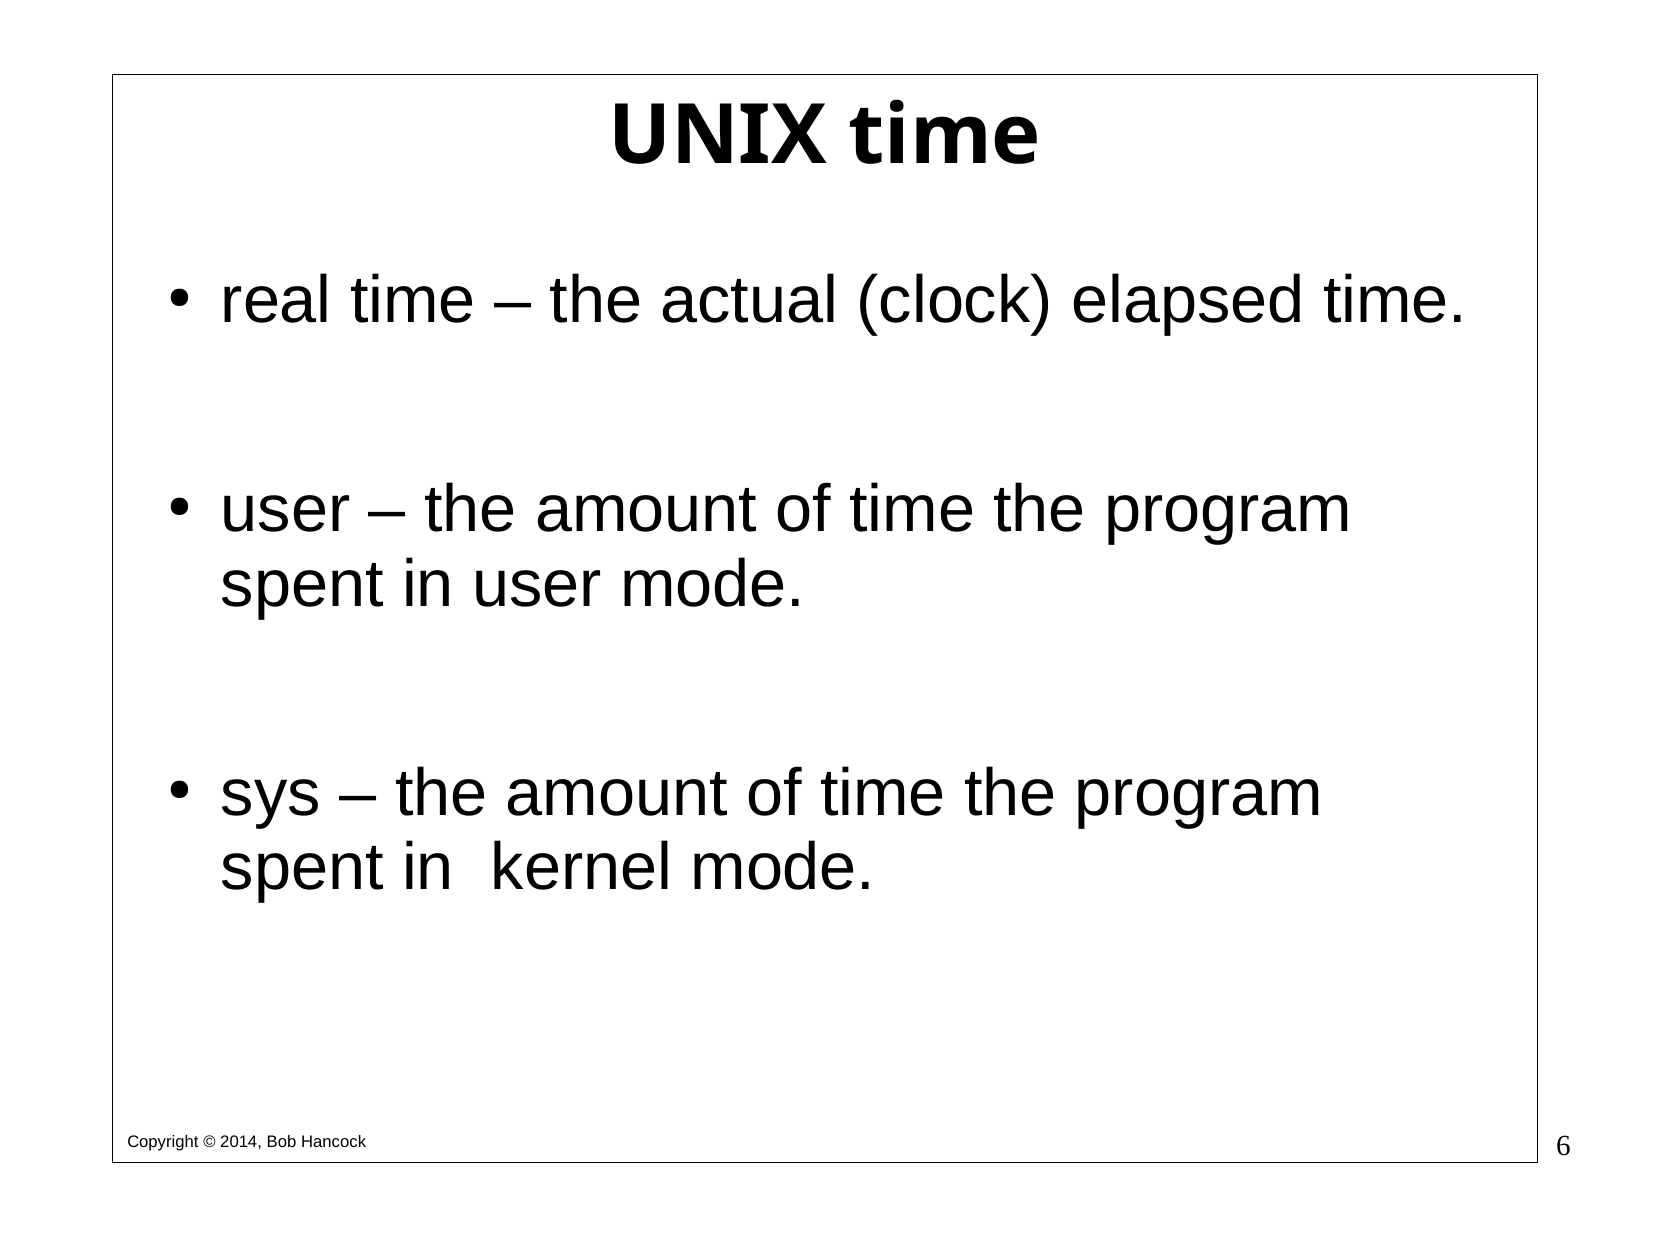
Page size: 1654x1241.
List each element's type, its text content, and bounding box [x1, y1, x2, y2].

list real time – the actual (clock) elapsed time. user – the amount of time the program spent in user mode. sys – the amount of time the program spent in kernel mode. [150, 262, 1501, 1126]
text_box Copyright © 2014, Bob Hancock [112, 1125, 382, 1159]
title UNIX time [112, 75, 1538, 188]
